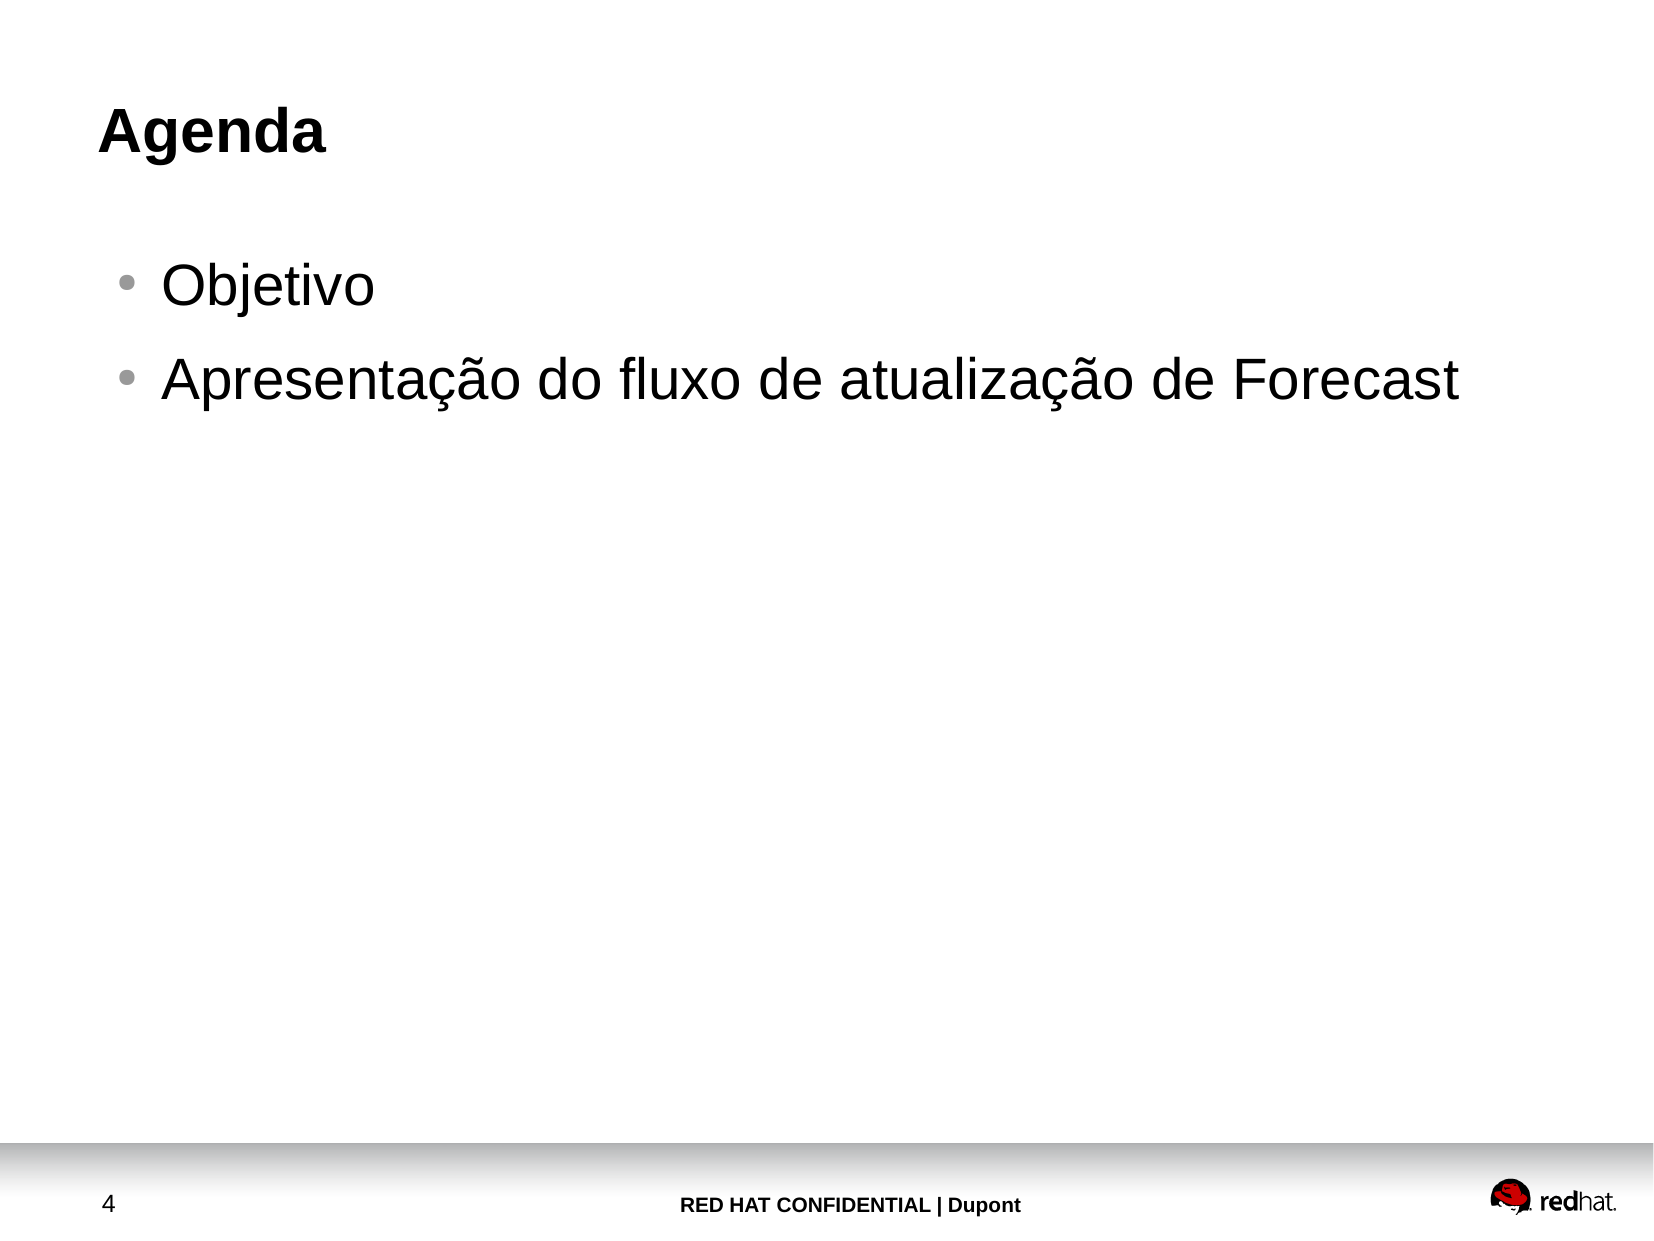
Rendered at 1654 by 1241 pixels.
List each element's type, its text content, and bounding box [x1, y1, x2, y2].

text_box Objetivo Apresentação do fluxo de atualização de Forecast [86, 244, 1576, 1039]
text_box Agenda [82, 37, 1571, 226]
picture [0, 1143, 1654, 1241]
